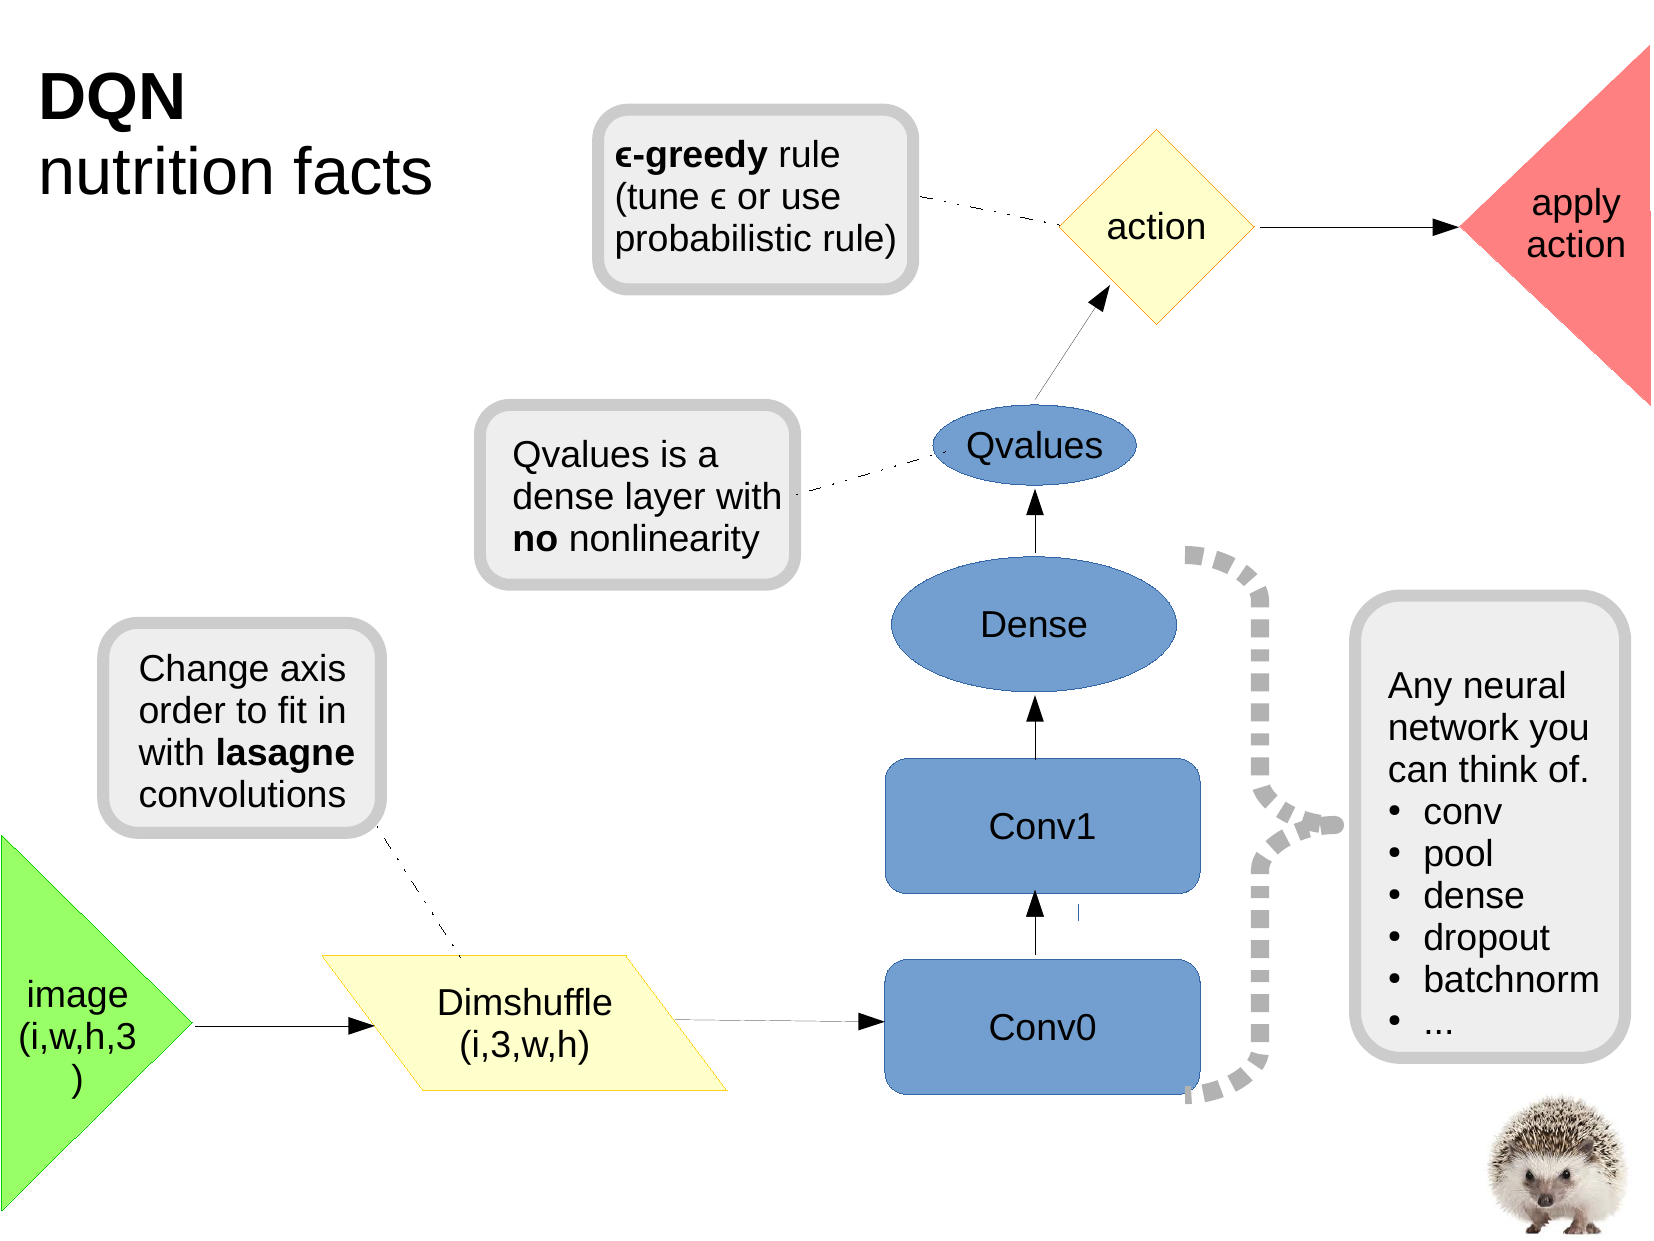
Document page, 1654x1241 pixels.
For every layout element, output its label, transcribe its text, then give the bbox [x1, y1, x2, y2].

text_box [1, 1075, 139, 1211]
text_box ϵ-greedy rule (tune ϵ or use probabilistic rule) [590, 117, 934, 277]
text_box image (i,w,h,3) [0, 957, 167, 1075]
text_box [103, 622, 381, 833]
text_box [1523, 45, 1650, 165]
text_box Qvalues is a dense layer with no nonlinearity [497, 426, 813, 568]
text_box Conv0 [884, 959, 1201, 1095]
text_box DQN nutrition facts [15, 42, 461, 286]
text_box [480, 404, 794, 585]
text_box [1355, 595, 1626, 1049]
picture [1455, 1080, 1653, 1239]
text_box [1519, 282, 1651, 406]
text_box Qvalues [932, 404, 1137, 486]
text_box Dimshuffle (i,3,w,h) [322, 955, 728, 1091]
text_box [603, 277, 908, 290]
text_box [608, 109, 903, 117]
text_box [1376, 1051, 1604, 1058]
text_box Conv1 [885, 758, 1201, 894]
text_box action [1059, 129, 1255, 325]
text_box apply action [1457, 165, 1654, 282]
text_box Change axis order to fit in with lasagne convolutions [123, 640, 376, 824]
text_box Any neural network you can think of. conv pool dense dropout batchnorm ... [1373, 657, 1618, 1051]
text_box Dense [891, 556, 1177, 692]
text_box [1, 835, 126, 957]
text_box [167, 997, 193, 1048]
